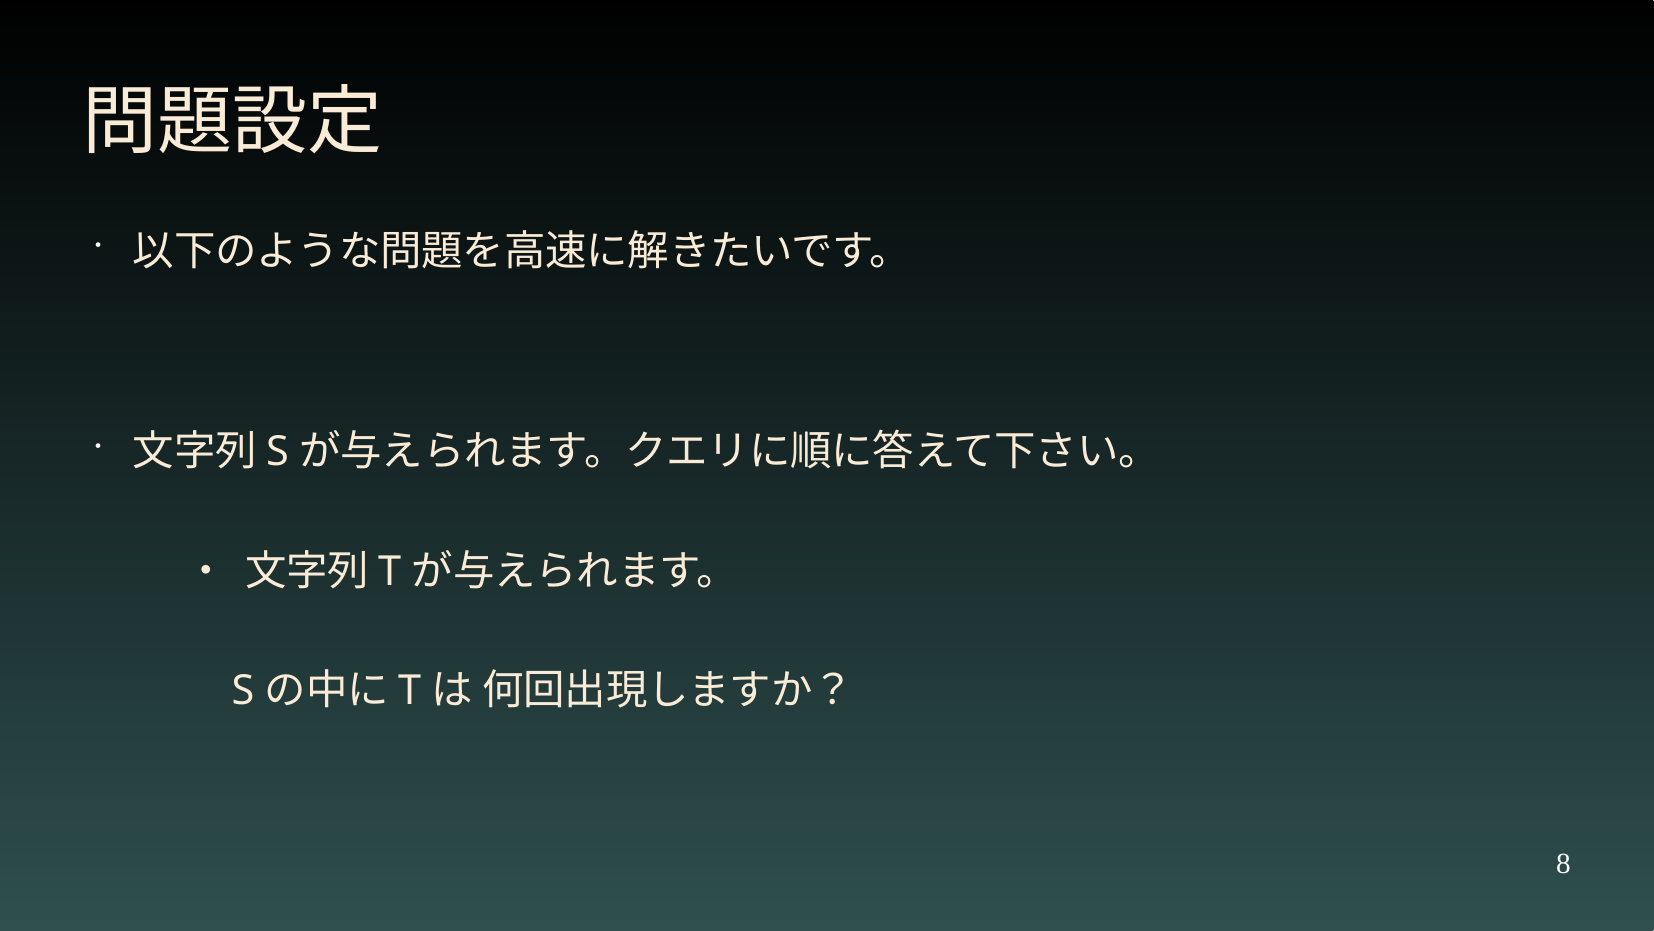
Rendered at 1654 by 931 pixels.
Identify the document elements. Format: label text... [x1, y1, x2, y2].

list 以下のような問題を高速に解きたいです。 文字列 S が与えられます。クエリに順に答えて下さい。 ・ 文字列 T が与えられます。 S の中に T は 何回出現しますか？ [82, 217, 1571, 780]
title 問題設定 [82, 37, 520, 193]
